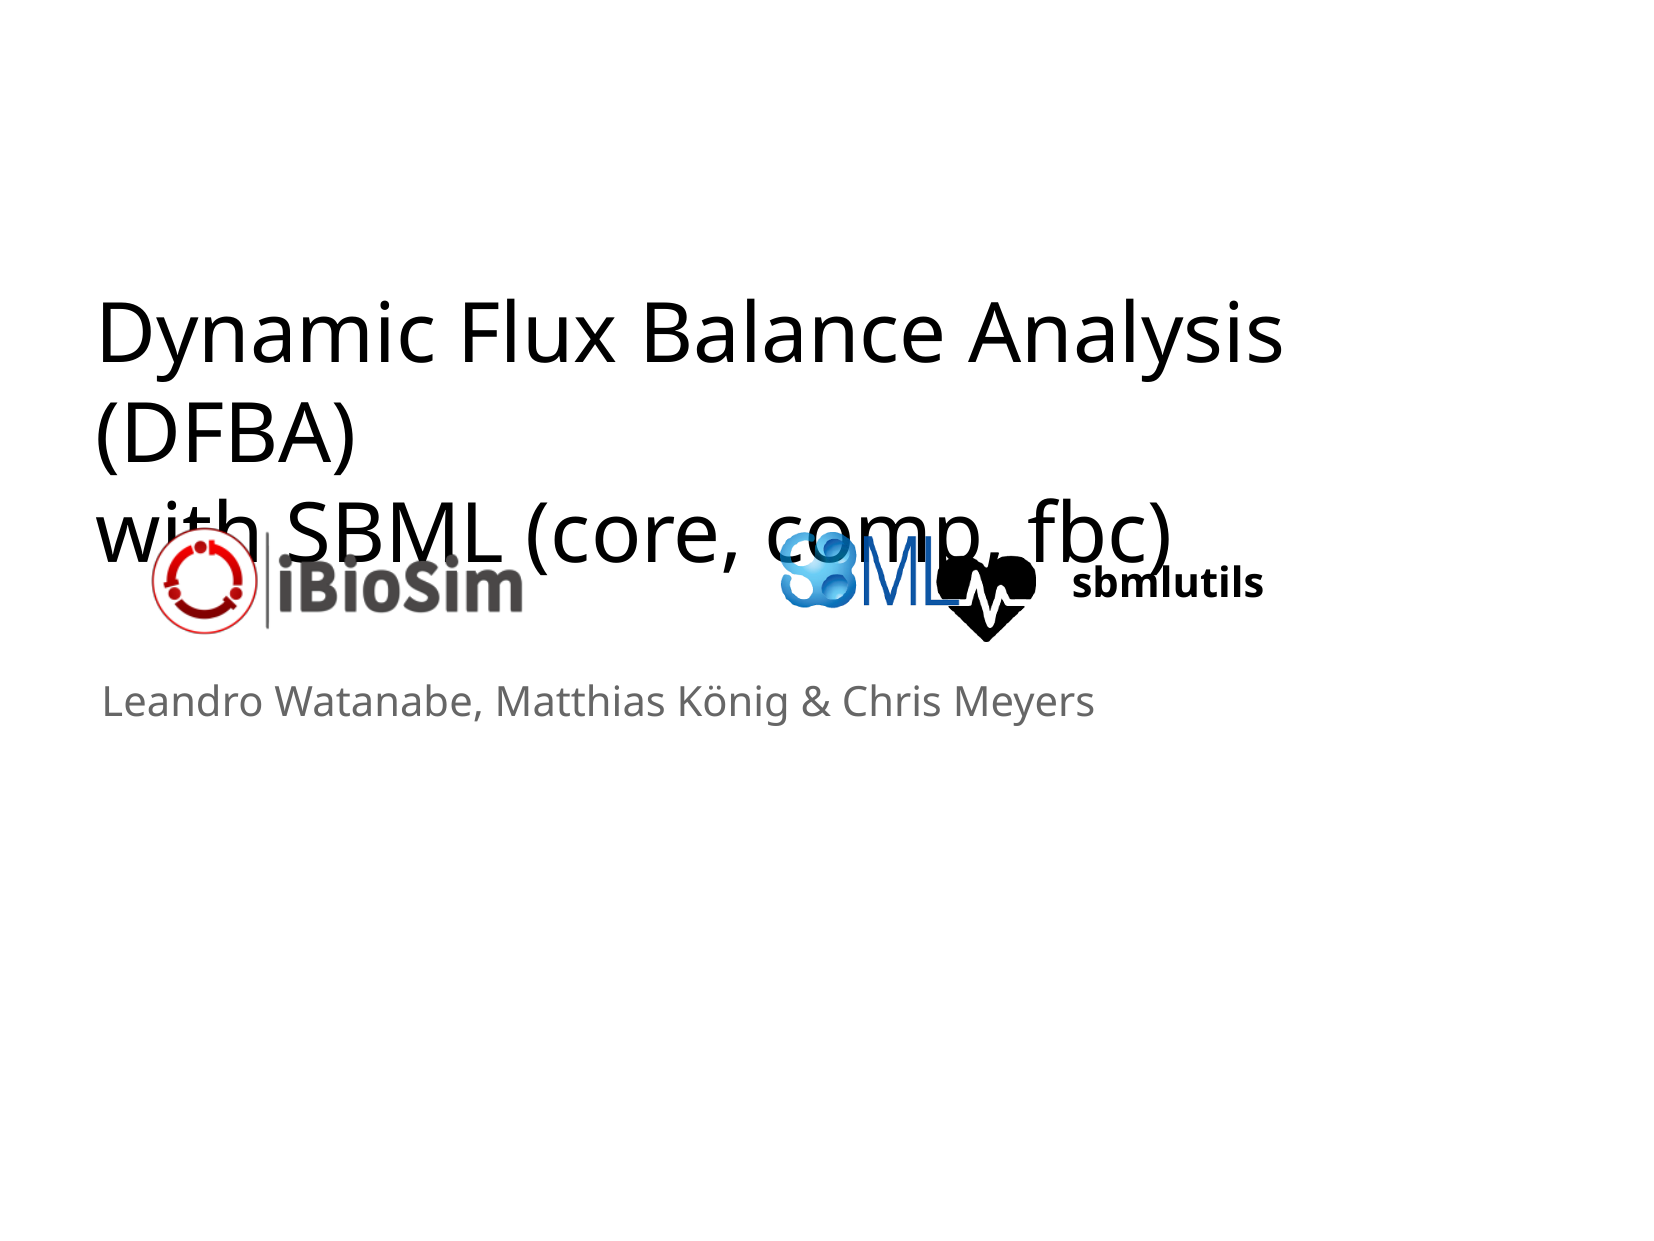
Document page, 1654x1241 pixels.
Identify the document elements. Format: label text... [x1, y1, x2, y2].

picture [150, 527, 526, 635]
text_box Leandro Watanabe, Matthias König & Chris Meyers [86, 667, 1548, 1012]
picture [780, 532, 1036, 642]
text_box sbmlutils [1057, 544, 1366, 615]
text_box Dynamic Flux Balance Analysis (DFBA) with SBML (core, comp, fbc) [80, 271, 1572, 617]
